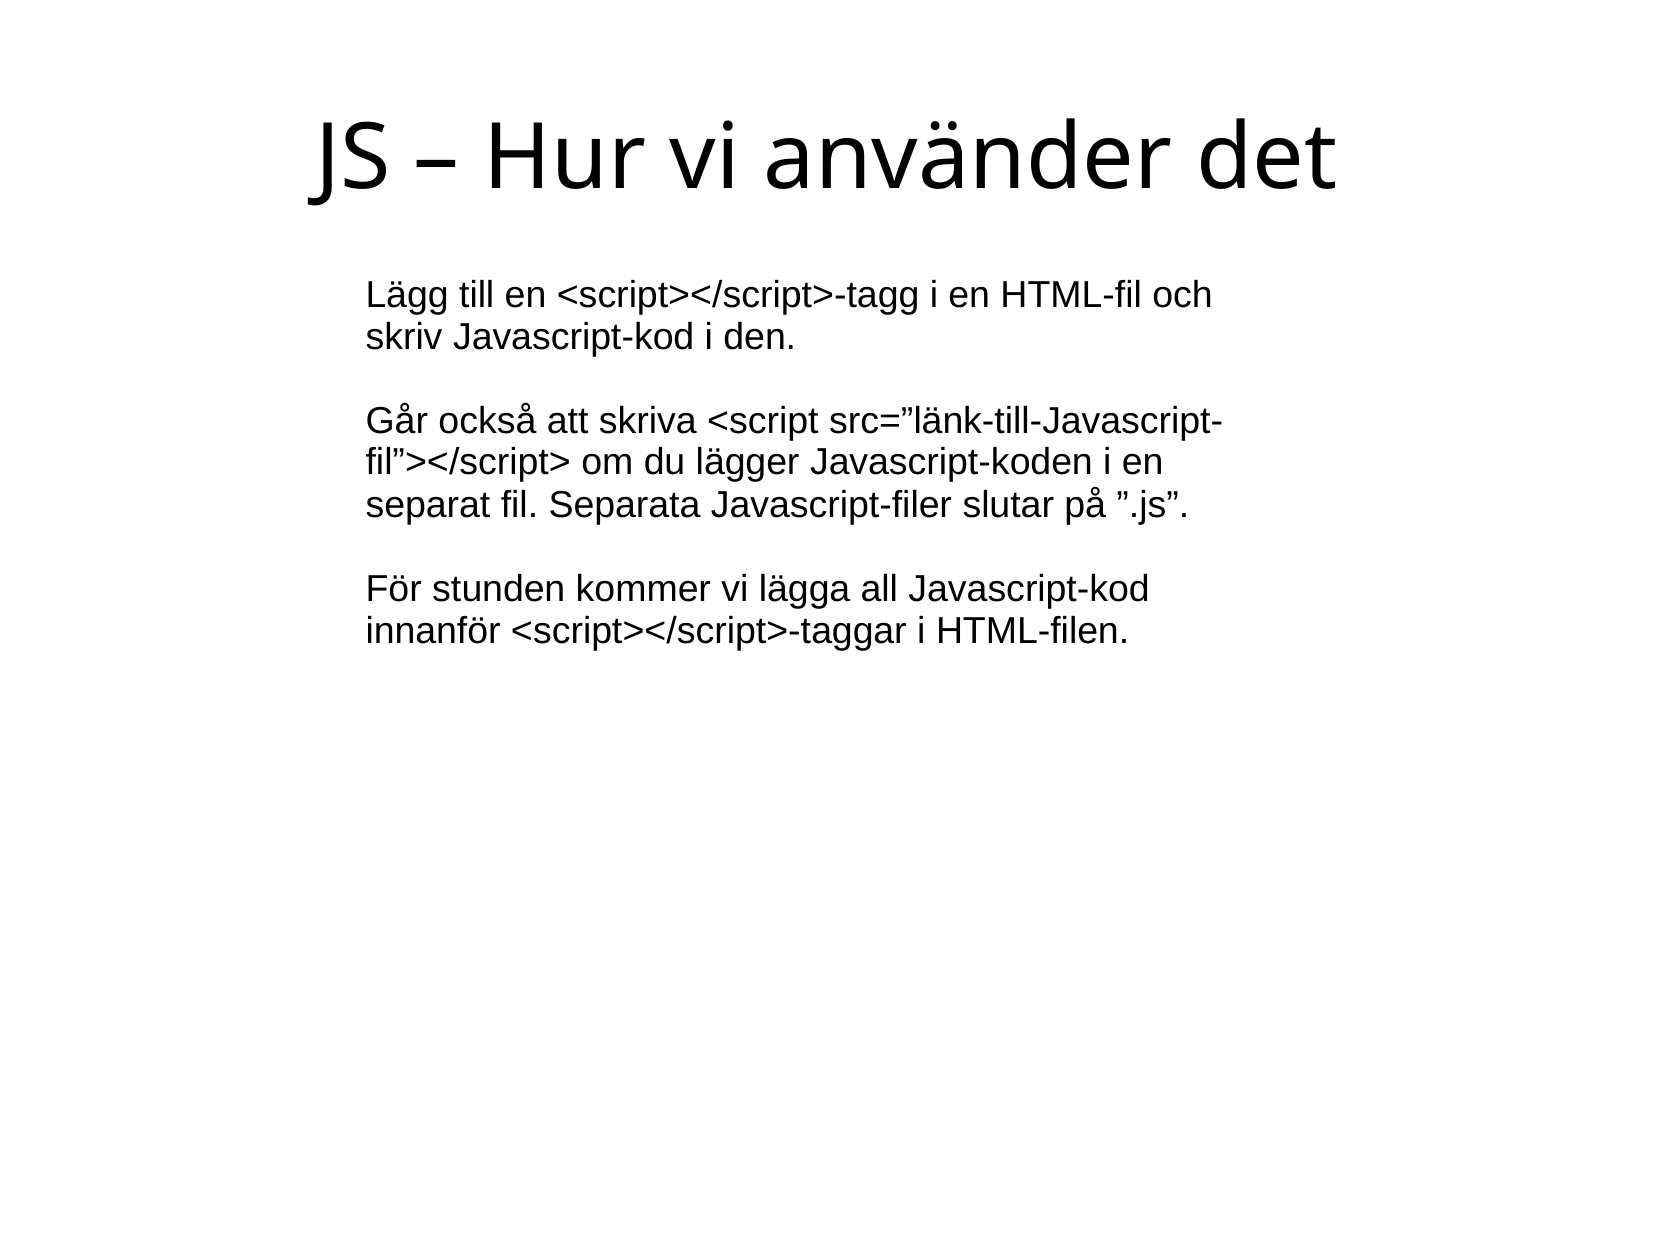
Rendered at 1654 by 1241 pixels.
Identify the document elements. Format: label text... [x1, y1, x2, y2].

title JS – Hur vi använder det [82, 49, 1571, 257]
text_box Lägg till en <script></script>-tagg i en HTML-fil och skriv Javascript-kod i den. Går också att skriva <script src=”länk-till-Javascript-fil”></script> om du lägger Javascript-koden i en separat fil. Separata Javascript-filer slutar på ”.js”. För stunden kommer vi lägga all Javascript-kod innanför <script></script>-taggar i HTML-filen. [350, 265, 1303, 659]
